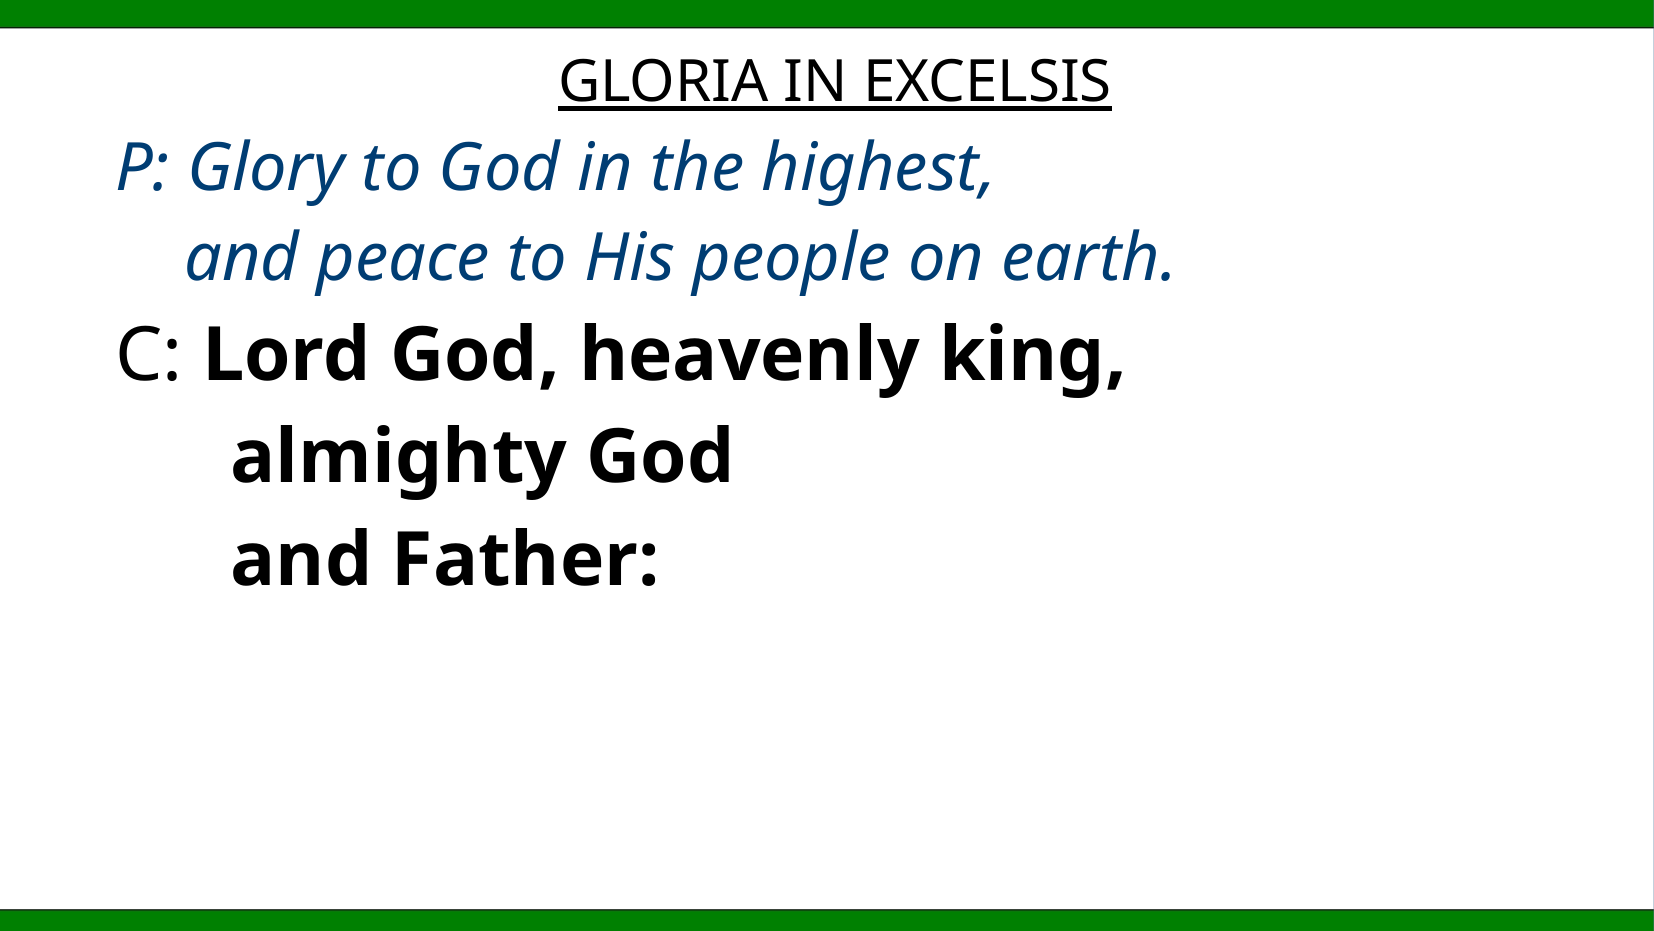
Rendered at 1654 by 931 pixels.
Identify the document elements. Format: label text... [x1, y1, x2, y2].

picture [0, 0, 1654, 931]
text_box GLORIA IN EXCELSIS P: Glory to God in the highest, and peace to His people on earth. C: Lord God, heavenly king, almighty God and Father: [100, 32, 1571, 602]
